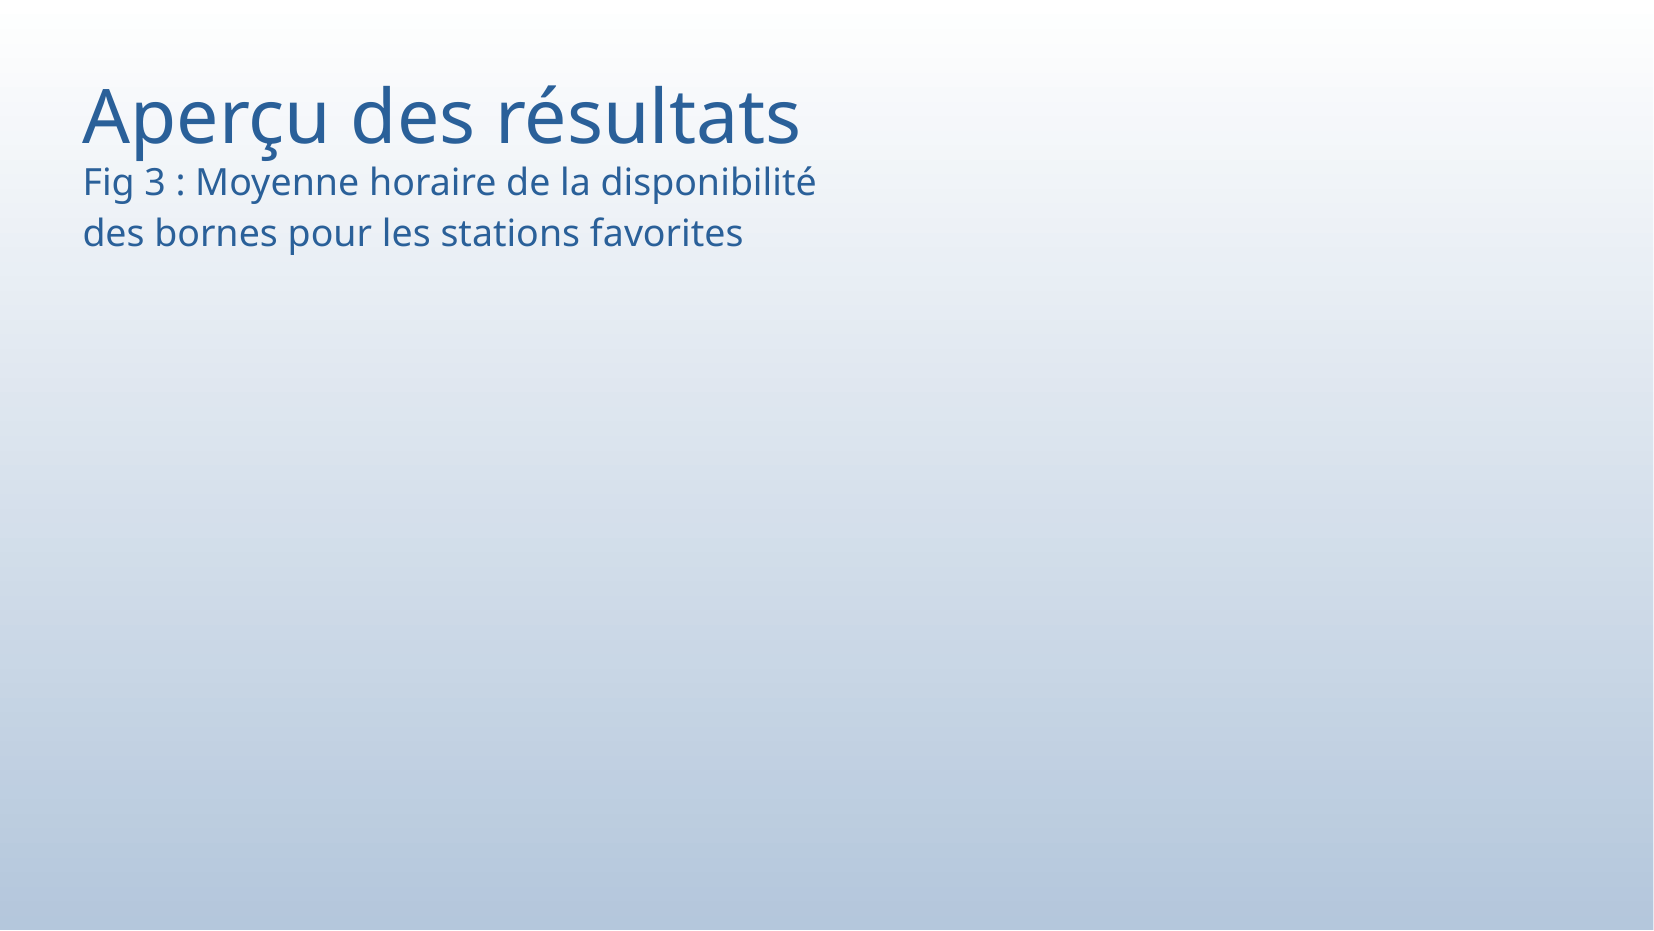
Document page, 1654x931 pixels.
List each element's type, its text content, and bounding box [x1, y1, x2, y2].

title Aperçu des résultats [82, 37, 1571, 193]
text_box Fig 3 : Moyenne horaire de la disponibilité des bornes pour les stations favorites [67, 177, 1565, 236]
